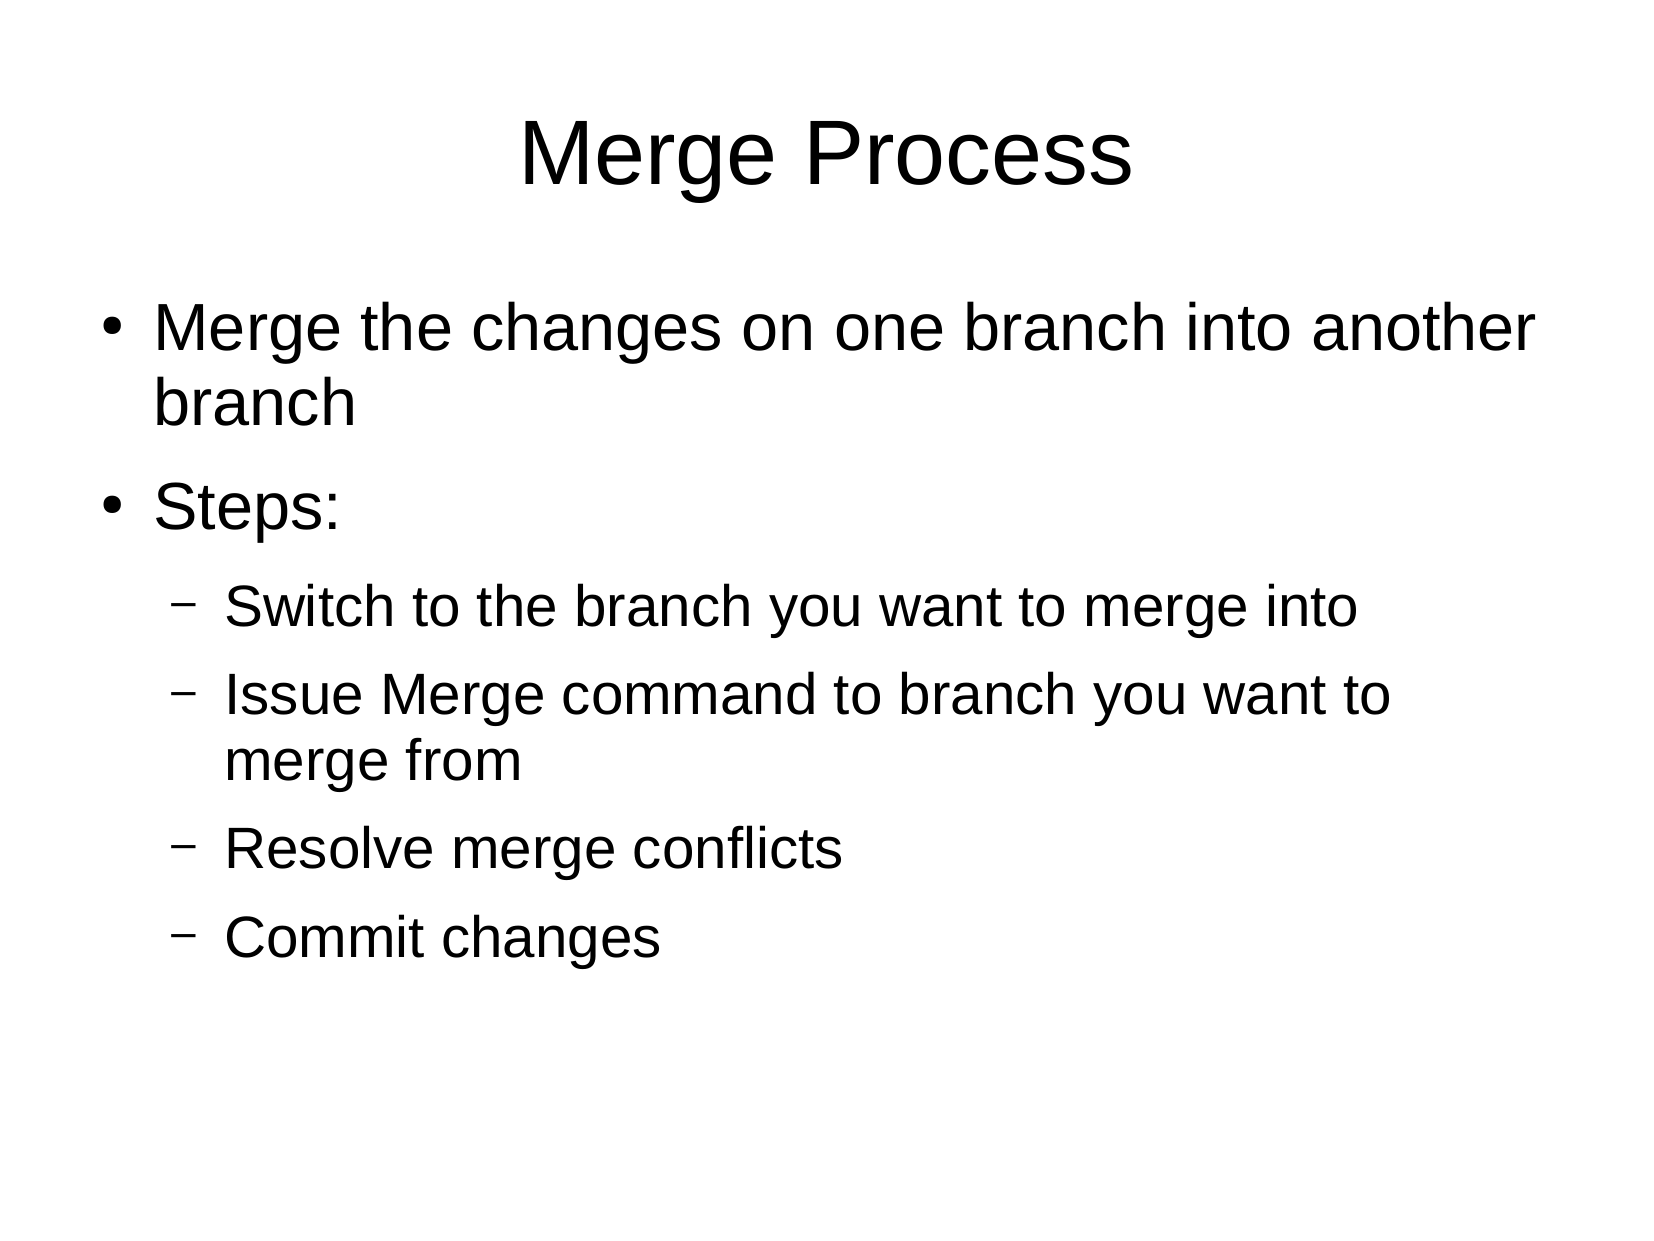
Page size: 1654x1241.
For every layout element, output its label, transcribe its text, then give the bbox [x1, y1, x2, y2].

title Merge Process [82, 49, 1571, 257]
list Merge the changes on one branch into another branch Steps: Switch to the branch you want to merge into Issue Merge command to branch you want to merge from Resolve merge conflicts Commit changes [82, 290, 1571, 1010]
